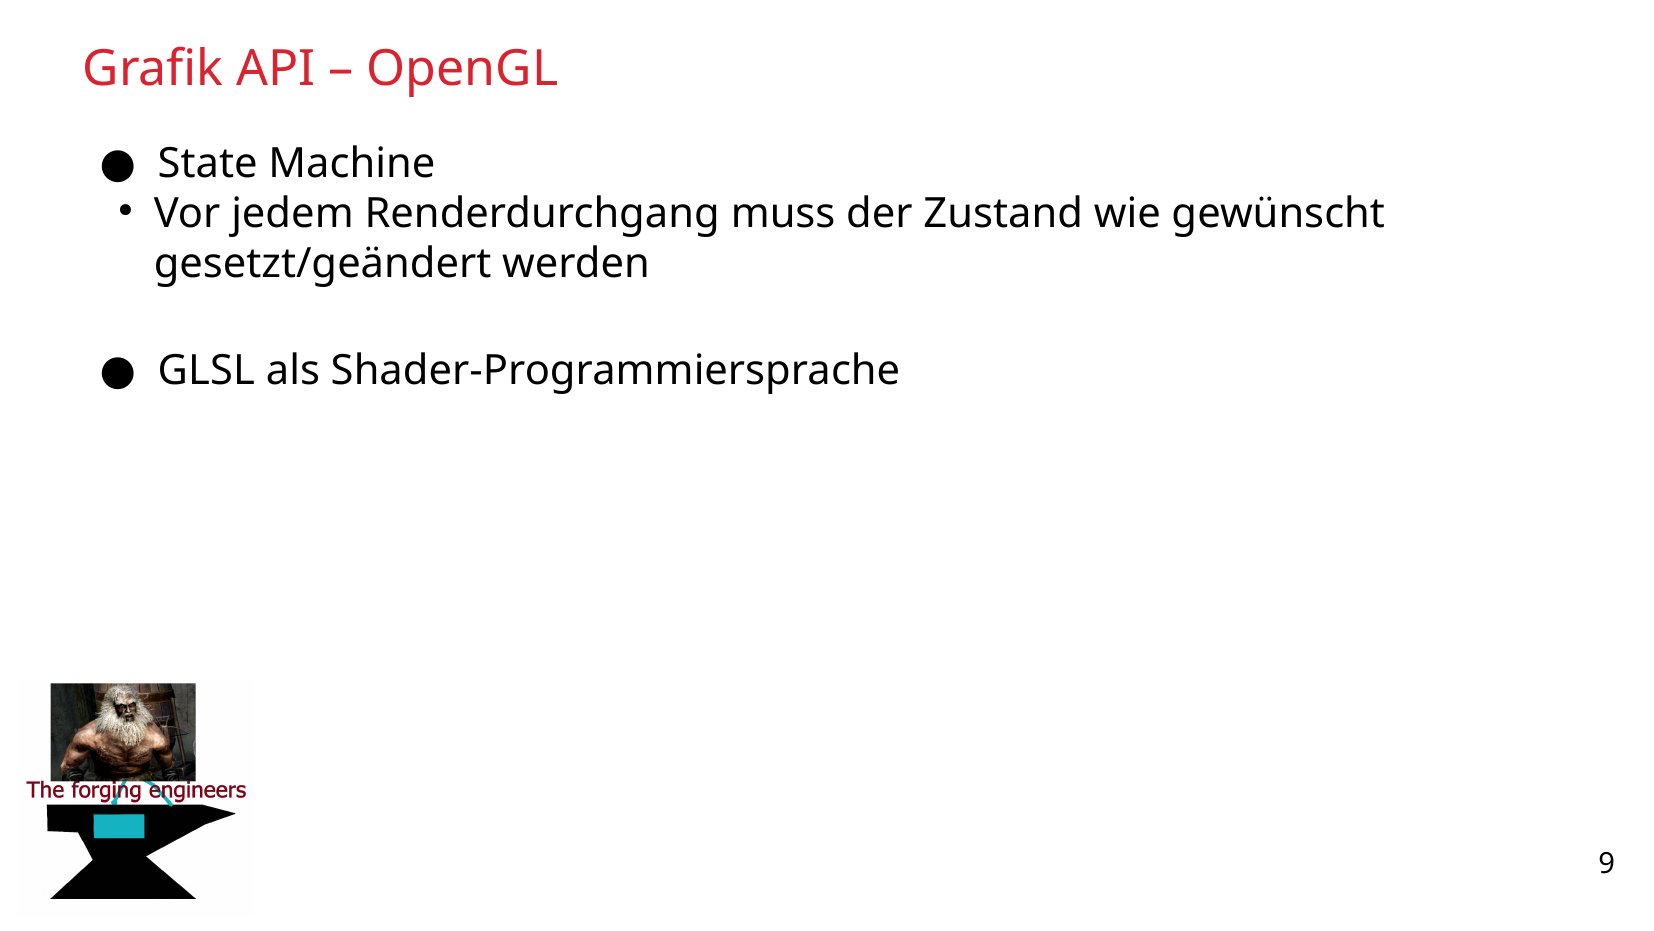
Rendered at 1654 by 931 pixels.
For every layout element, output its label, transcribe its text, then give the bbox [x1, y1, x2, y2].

text_box State Machine Vor jedem Renderdurchgang muss der Zustand wie gewünscht gesetzt/geändert werden GLSL als Shader-Programmiersprache [82, 135, 1583, 650]
picture [17, 679, 254, 916]
title Grafik API – OpenGL [82, 37, 1571, 95]
